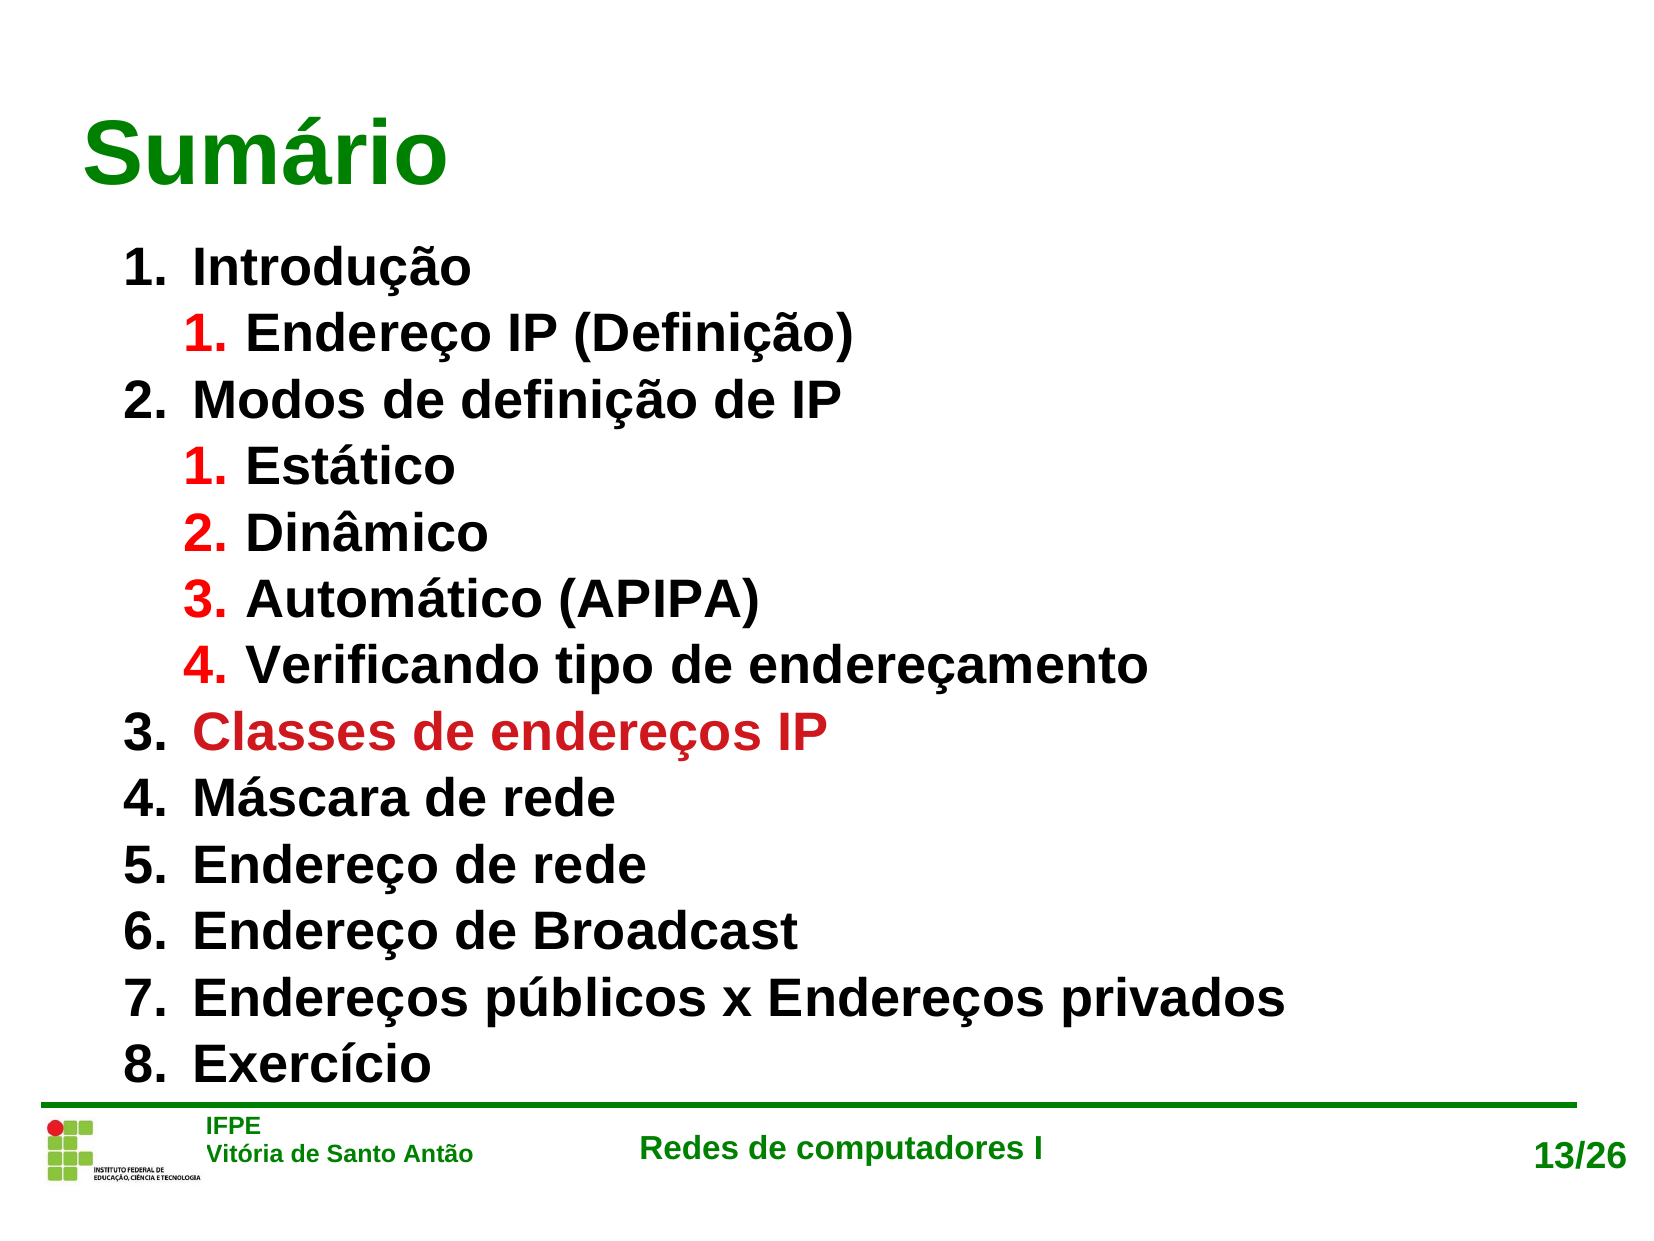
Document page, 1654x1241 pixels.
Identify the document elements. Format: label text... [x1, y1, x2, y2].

title Sumário [82, 49, 1571, 257]
picture [39, 1111, 207, 1191]
list Introdução Endereço IP (Definição) Modos de definição de IP Estático Dinâmico Automático (APIPA) Verificando tipo de endereçamento Classes de endereços IP Máscara de rede Endereço de rede Endereço de Broadcast Endereços públicos x Endereços privados Exercício [88, 236, 1577, 1095]
